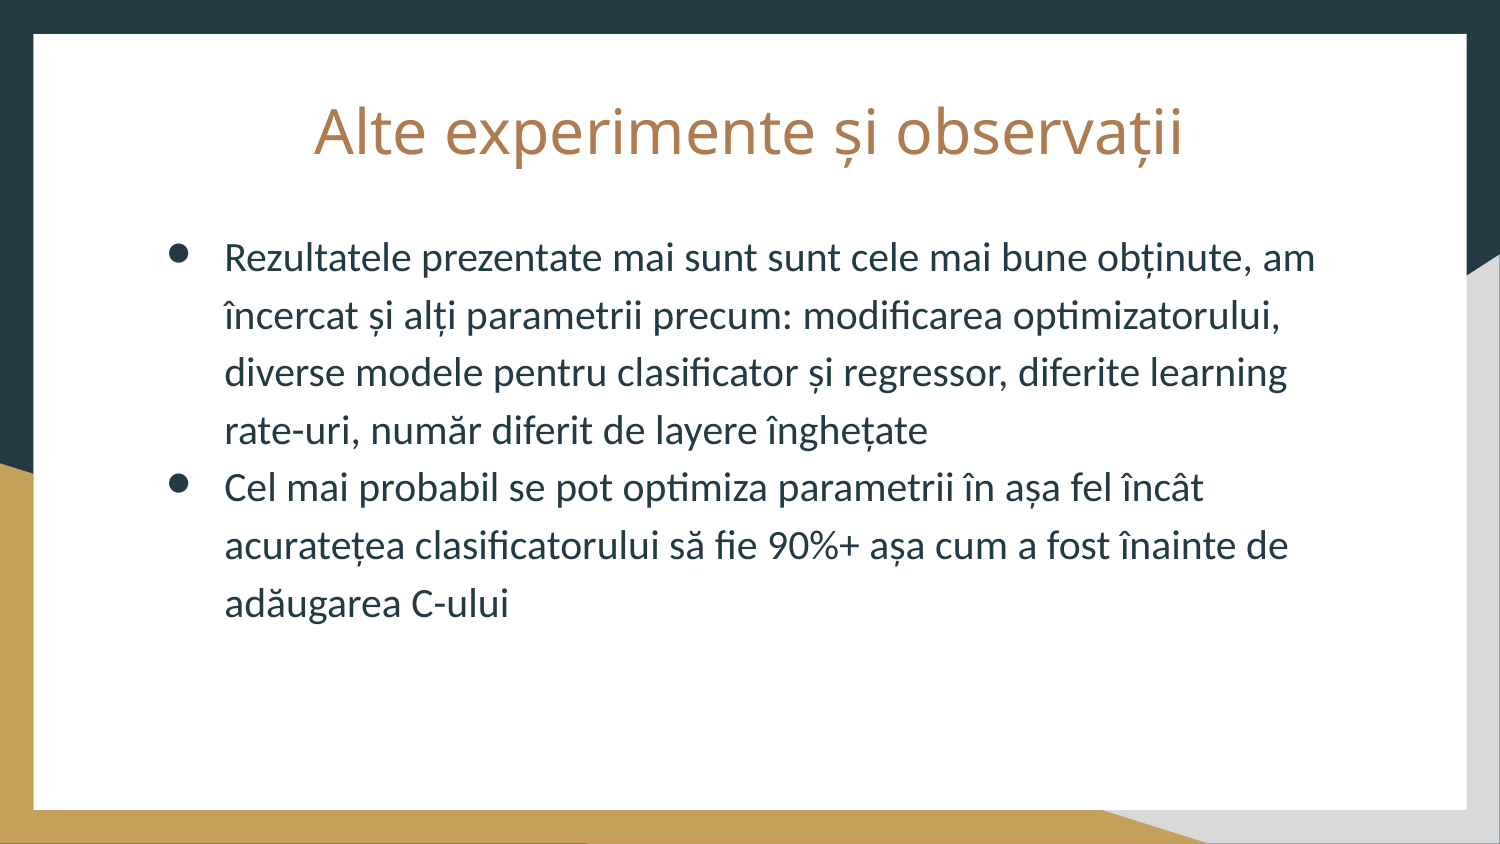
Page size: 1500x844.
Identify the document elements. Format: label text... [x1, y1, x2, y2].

list Rezultatele prezentate mai sunt sunt cele mai bune obținute, am încercat și alți parametrii precum: modificarea optimizatorului, diverse modele pentru clasificator și regressor, diferite learning rate-uri, număr diferit de layere înghețate Cel mai probabil se pot optimiza parametrii în așa fel încât acuratețea clasificatorului să fie 90%+ așa cum a fost înainte de adăugarea C-ului [134, 207, 1366, 698]
title Alte experimente și observații [134, 77, 1366, 192]
